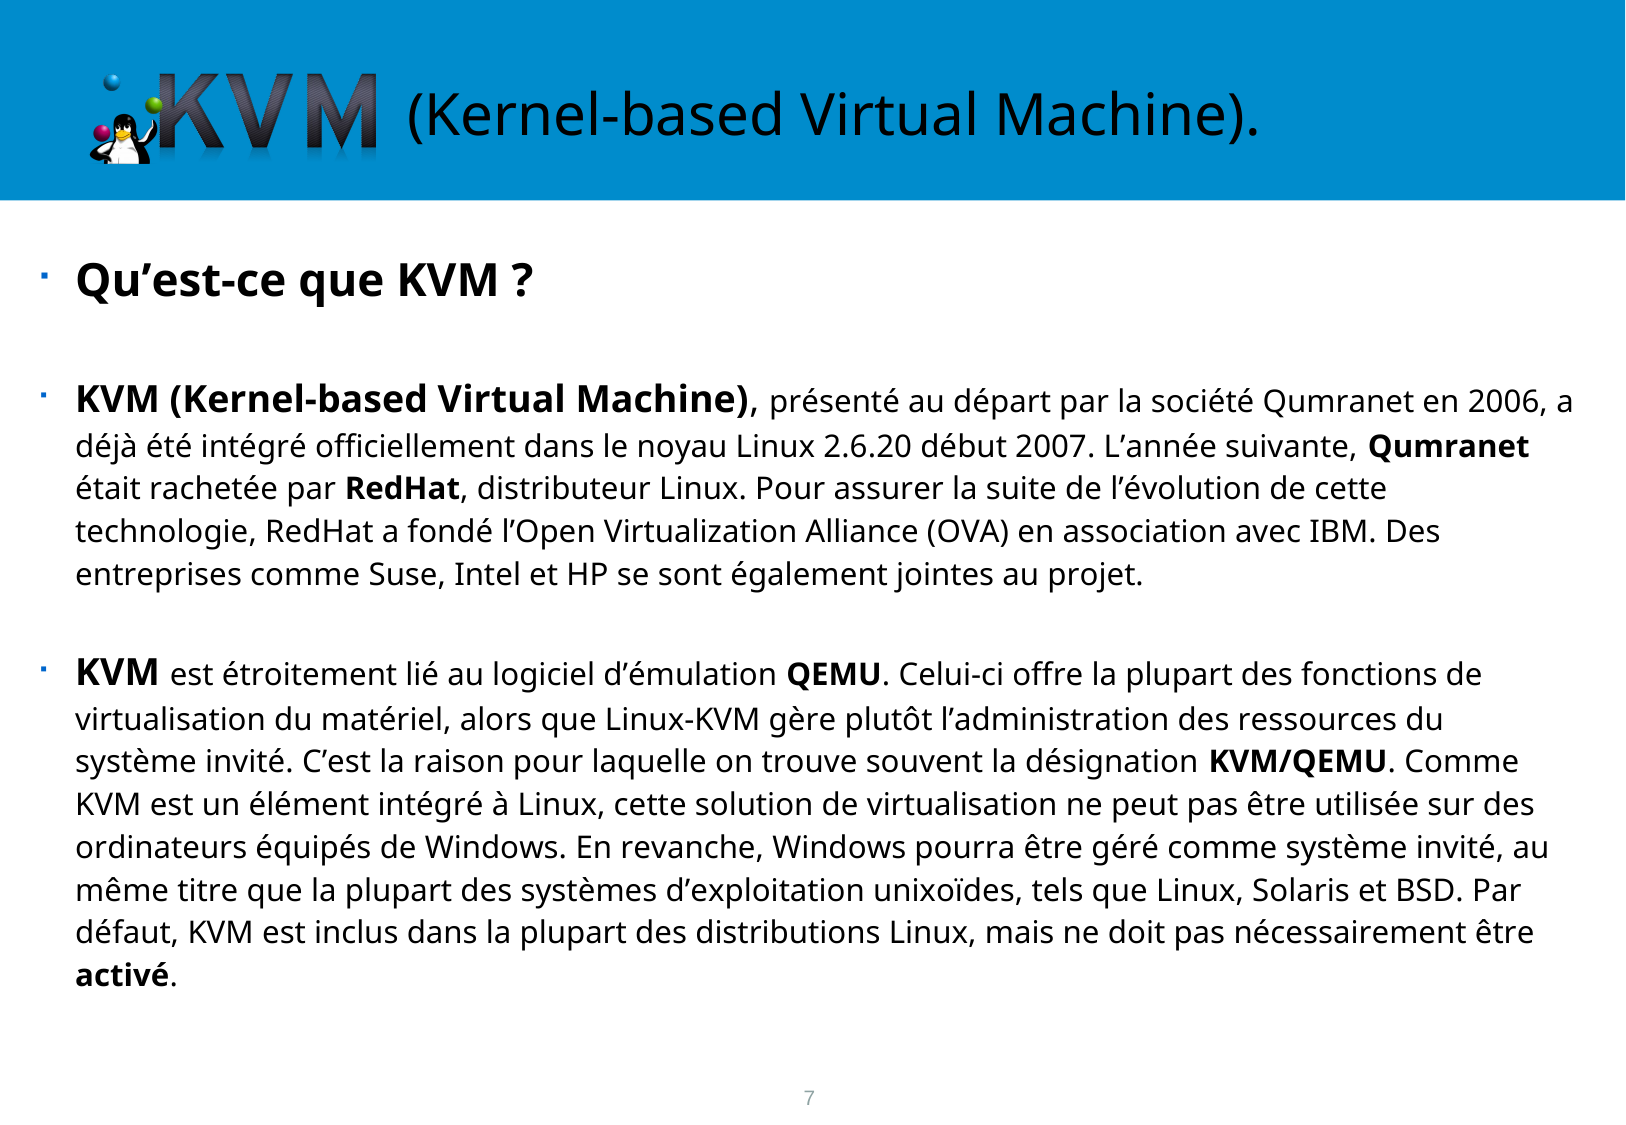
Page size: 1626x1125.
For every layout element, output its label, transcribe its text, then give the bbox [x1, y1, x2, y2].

picture [146, 75, 221, 147]
title (Kernel-based Virtual Machine). [112, 37, 1563, 188]
list Qu’est-ce que KVM ? KVM (Kernel-based Virtual Machine), présenté au départ par la société Qumranet en 2006, a déjà été intégré officiellement dans le noyau Linux 2.6.20 début 2007. L’année suivante, Qumranet était rachetée par RedHat, distributeur Linux. Pour assurer la suite de l’évolution de cette technologie, RedHat a fondé l’Open Virtualization Alliance (OVA) en association avec IBM. Des entreprises comme Suse, Intel et HP se sont également jointes au projet. KVM est étroitement lié au logiciel d’émulation QEMU. Celui-ci offre la plupart des fonctions de virtualisation du matériel, alors que Linux-KVM gère plutôt l’administration des ressources du système invité. C’est la raison pour laquelle on trouve souvent la désignation KVM/QEMU. Comme KVM est un élément intégré à Linux, cette solution de virtualisation ne peut pas être utilisée sur des ordinateurs équipés de Windows. En revanche, Windows pourra être géré comme système invité, au même titre que la plupart des systèmes d’exploitation unixoïdes, tels que Linux, Solaris et BSD. Par défaut, KVM est inclus dans la plupart des distributions Linux, mais ne doit pas nécessairement être activé. [37, 247, 1576, 1051]
picture [94, 126, 109, 141]
picture [91, 115, 156, 163]
picture [227, 75, 291, 147]
picture [308, 75, 375, 147]
